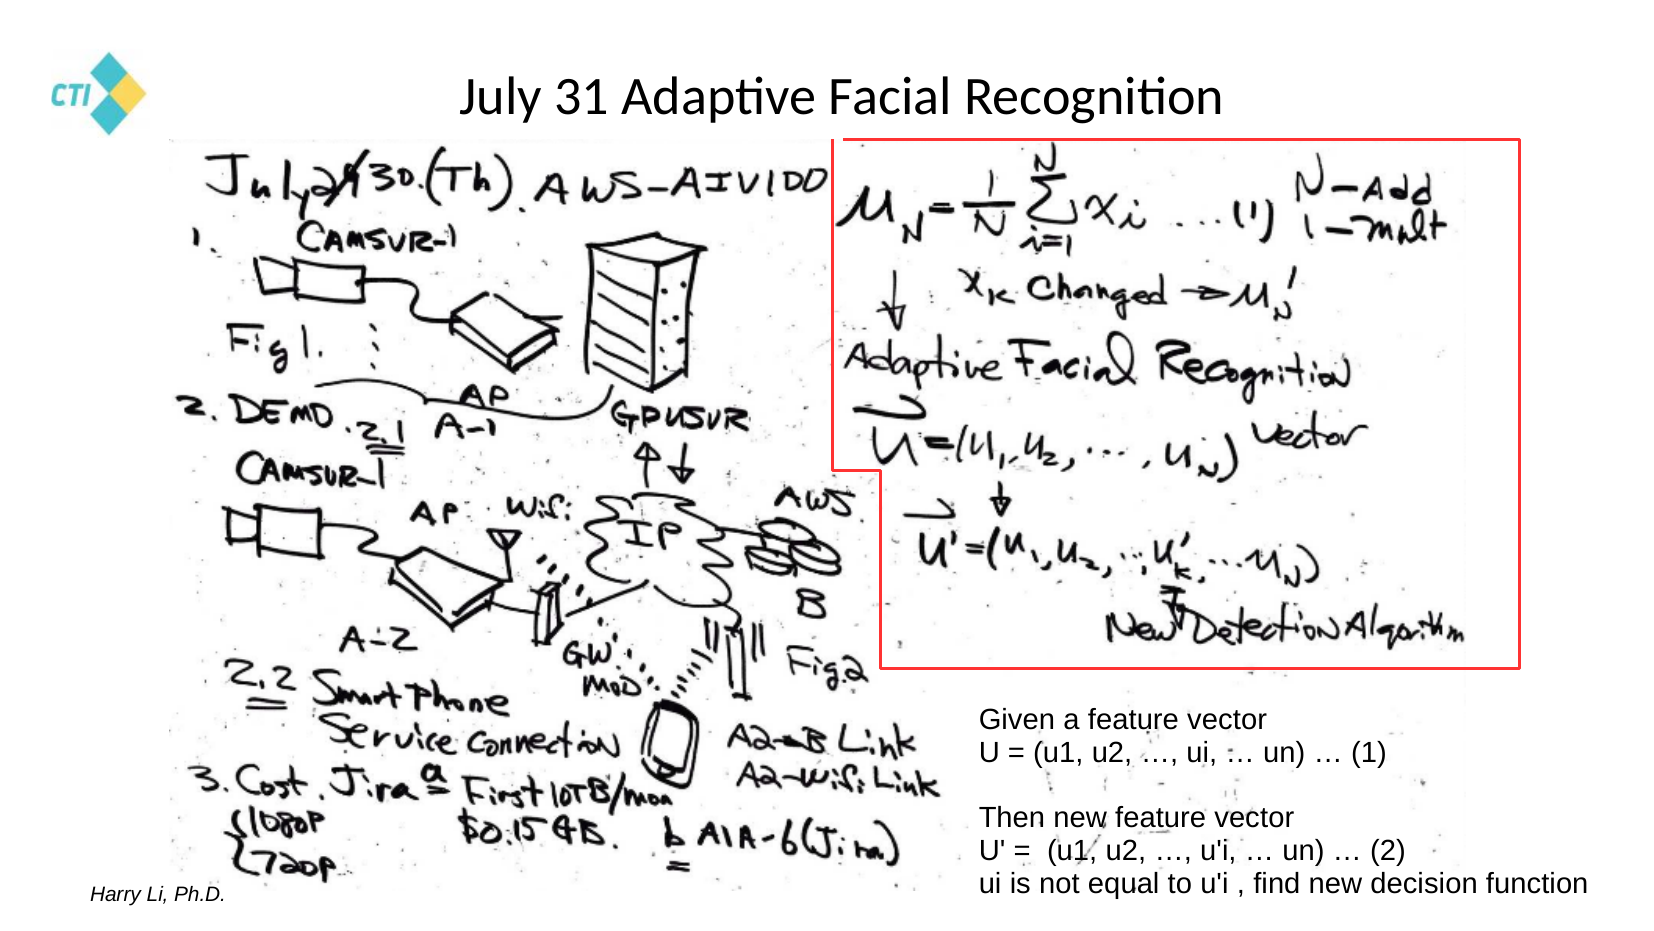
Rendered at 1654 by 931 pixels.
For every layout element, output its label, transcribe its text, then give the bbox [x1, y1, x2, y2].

text_box Harry Li, Ph.D. [75, 872, 241, 913]
picture [169, 139, 1466, 891]
text_box Given a feature vector U = (u1, u2, …, ui, … un) … (1) Then new feature vector U' = (u1, u2, …, u'i, … un) … (2) ui is not equal to u'i , find new decision function [963, 695, 1633, 907]
text_box July 31 Adaptive Facial Recognition [214, 53, 1471, 139]
picture [51, 47, 150, 138]
picture [834, 139, 1466, 667]
